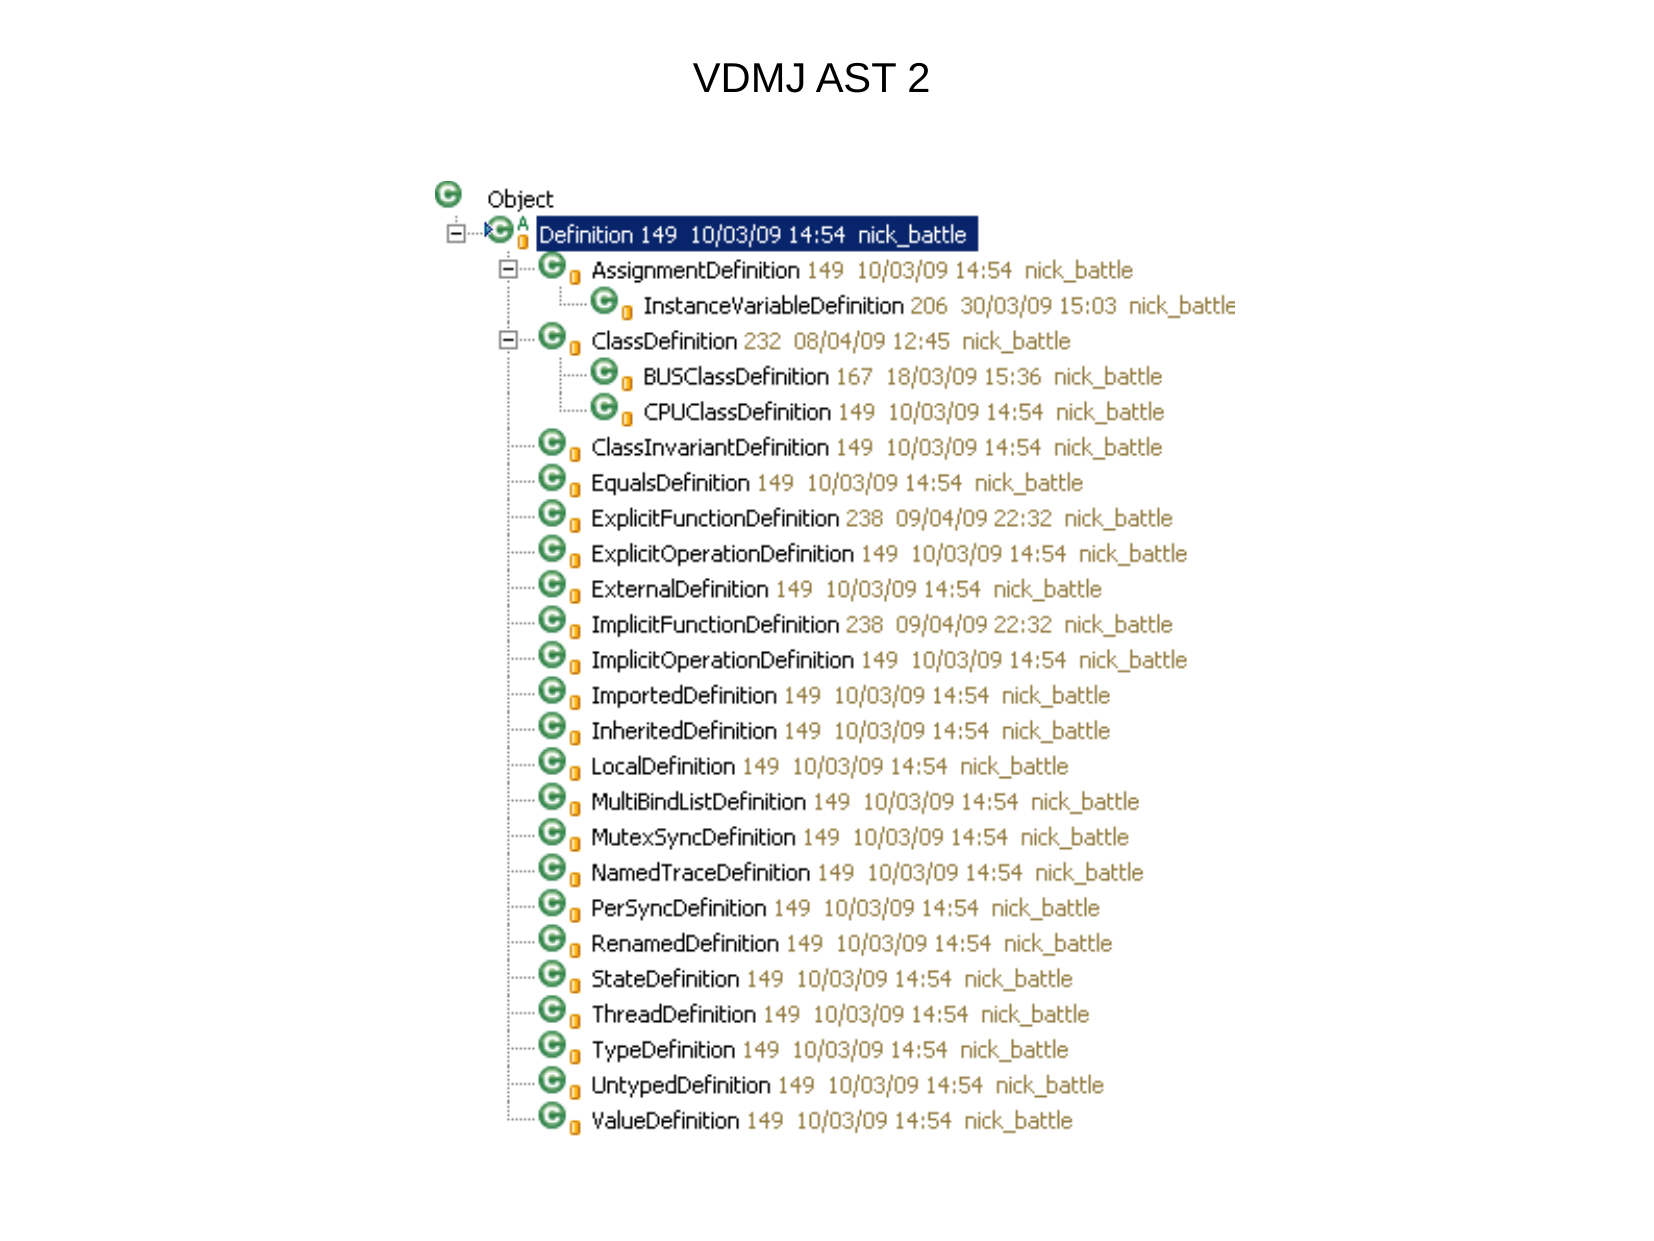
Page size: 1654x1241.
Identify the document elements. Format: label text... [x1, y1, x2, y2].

text_box VDMJ AST 2 [531, 30, 1093, 126]
picture [435, 181, 1235, 1171]
